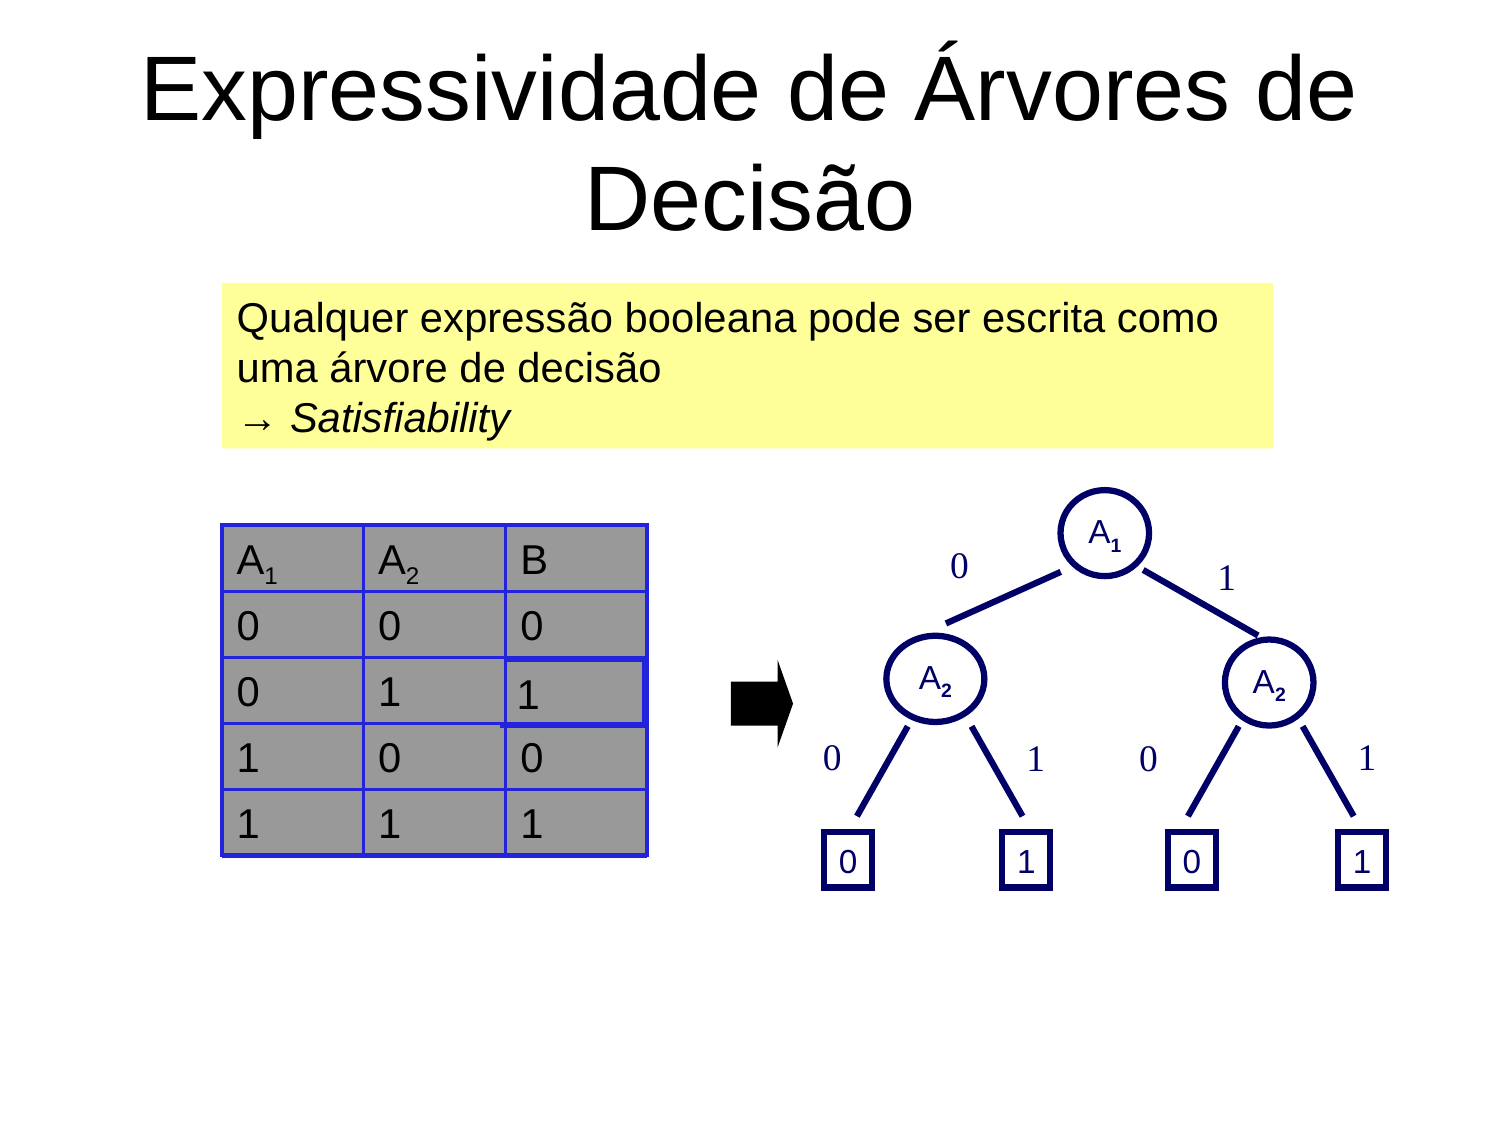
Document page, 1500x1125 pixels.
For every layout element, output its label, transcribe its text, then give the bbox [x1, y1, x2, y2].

text_box A2 [1224, 639, 1314, 726]
text_box 0 [224, 659, 362, 722]
text_box 0 [1167, 832, 1216, 888]
text_box [730, 659, 794, 748]
text_box 1 [365, 791, 504, 853]
text_box 0 [507, 725, 645, 788]
text_box [806, 456, 1418, 945]
text_box 1 [1342, 724, 1392, 786]
text_box 1 [224, 791, 362, 853]
text_box 1 [1011, 726, 1060, 787]
text_box 0 [365, 593, 504, 656]
title Expressividade de Árvores de Decisão [75, 21, 1426, 257]
text_box A2 [886, 635, 985, 722]
text_box 0 [935, 533, 984, 594]
text_box 0 [808, 724, 857, 786]
text_box 0 [823, 832, 873, 888]
text_box 0 [365, 725, 504, 788]
text_box 0 [507, 593, 645, 656]
text_box 1 [507, 660, 644, 722]
text_box 1 [1002, 832, 1051, 888]
text_box A2 [365, 527, 504, 590]
text_box 1 [507, 791, 645, 853]
text_box 1 [1338, 832, 1387, 888]
text_box B [507, 527, 645, 590]
text_box 1 [1202, 544, 1252, 606]
text_box 0 [224, 593, 362, 656]
text_box 1 [224, 725, 362, 788]
text_box Qualquer expressão booleana pode ser escrita como uma árvore de decisão → Satisfiability [221, 282, 1274, 449]
text_box 1 [365, 659, 504, 722]
text_box 0 [1124, 726, 1177, 787]
text_box A1 [224, 527, 362, 590]
text_box A1 [1060, 490, 1150, 577]
